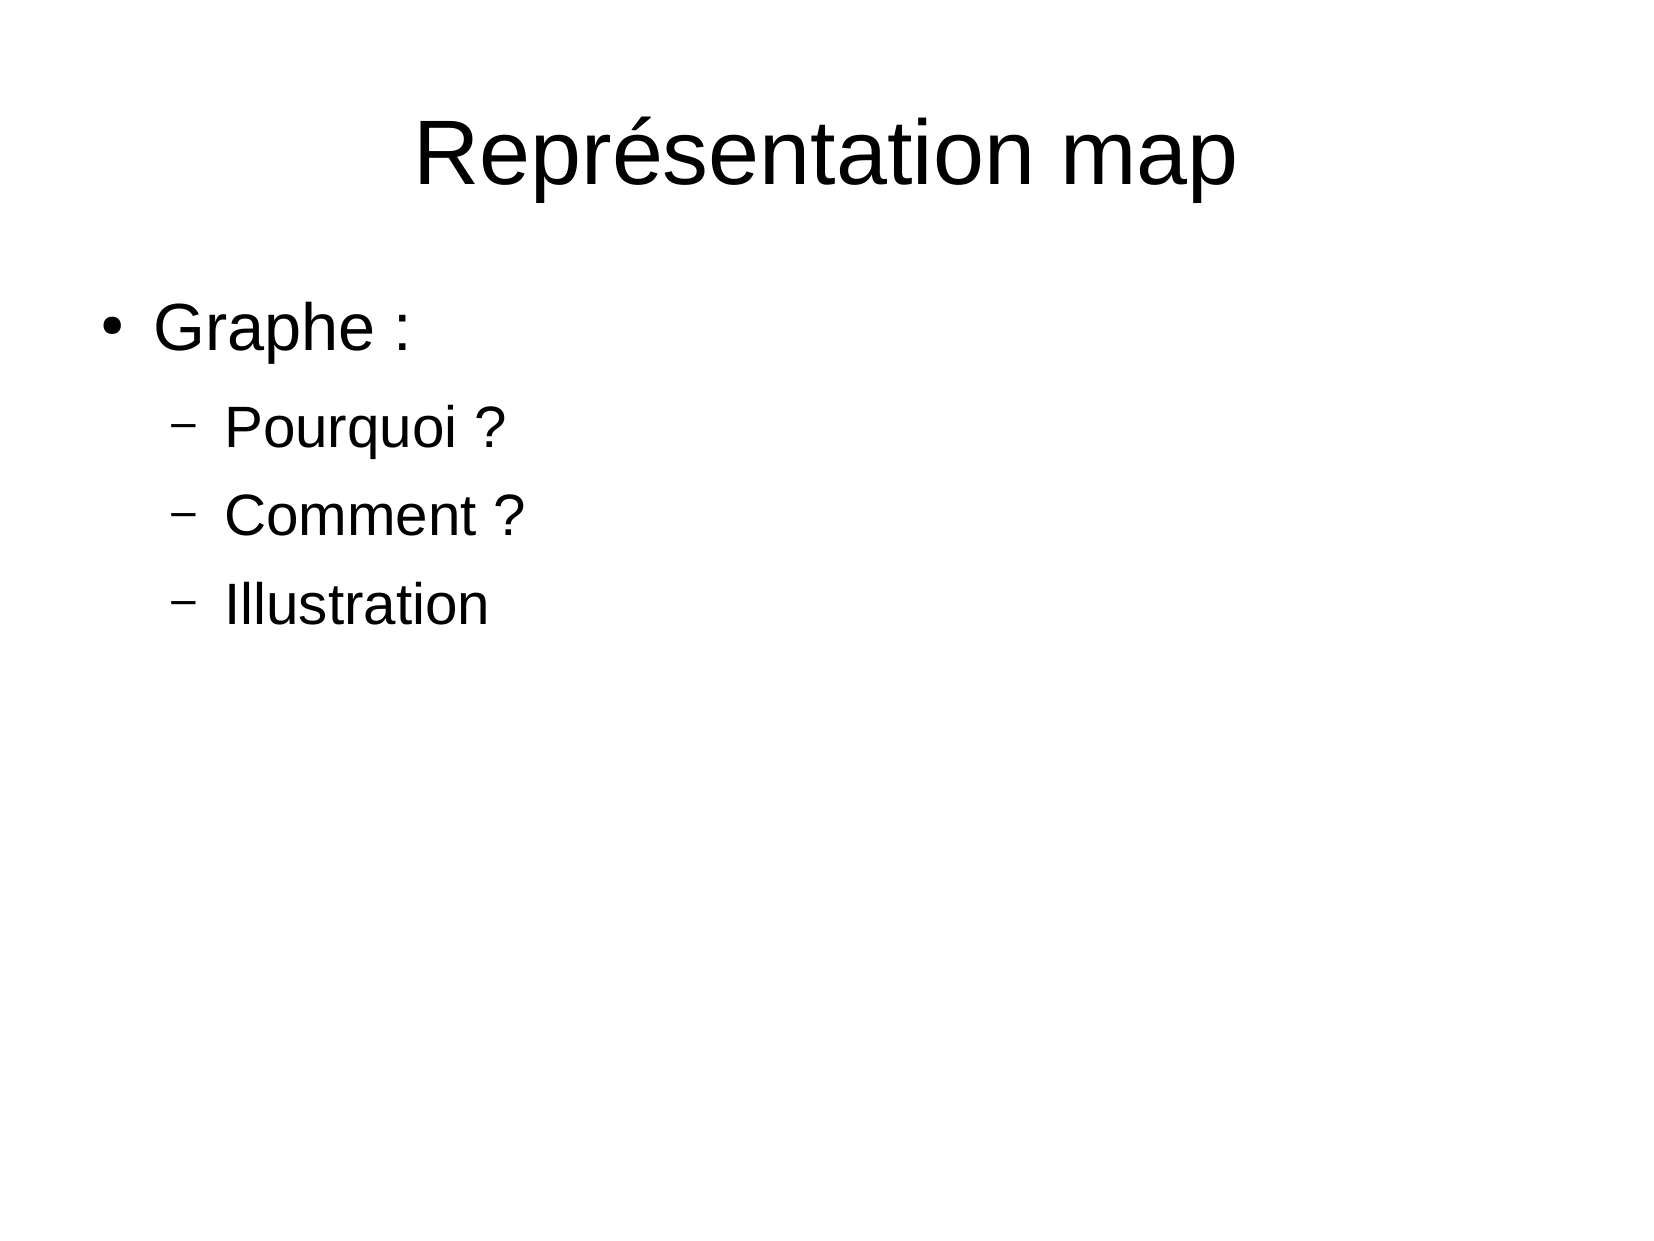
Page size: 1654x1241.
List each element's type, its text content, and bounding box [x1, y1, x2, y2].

title Représentation map [82, 49, 1571, 257]
list Graphe : Pourquoi ? Comment ? Illustration [82, 290, 1538, 1010]
